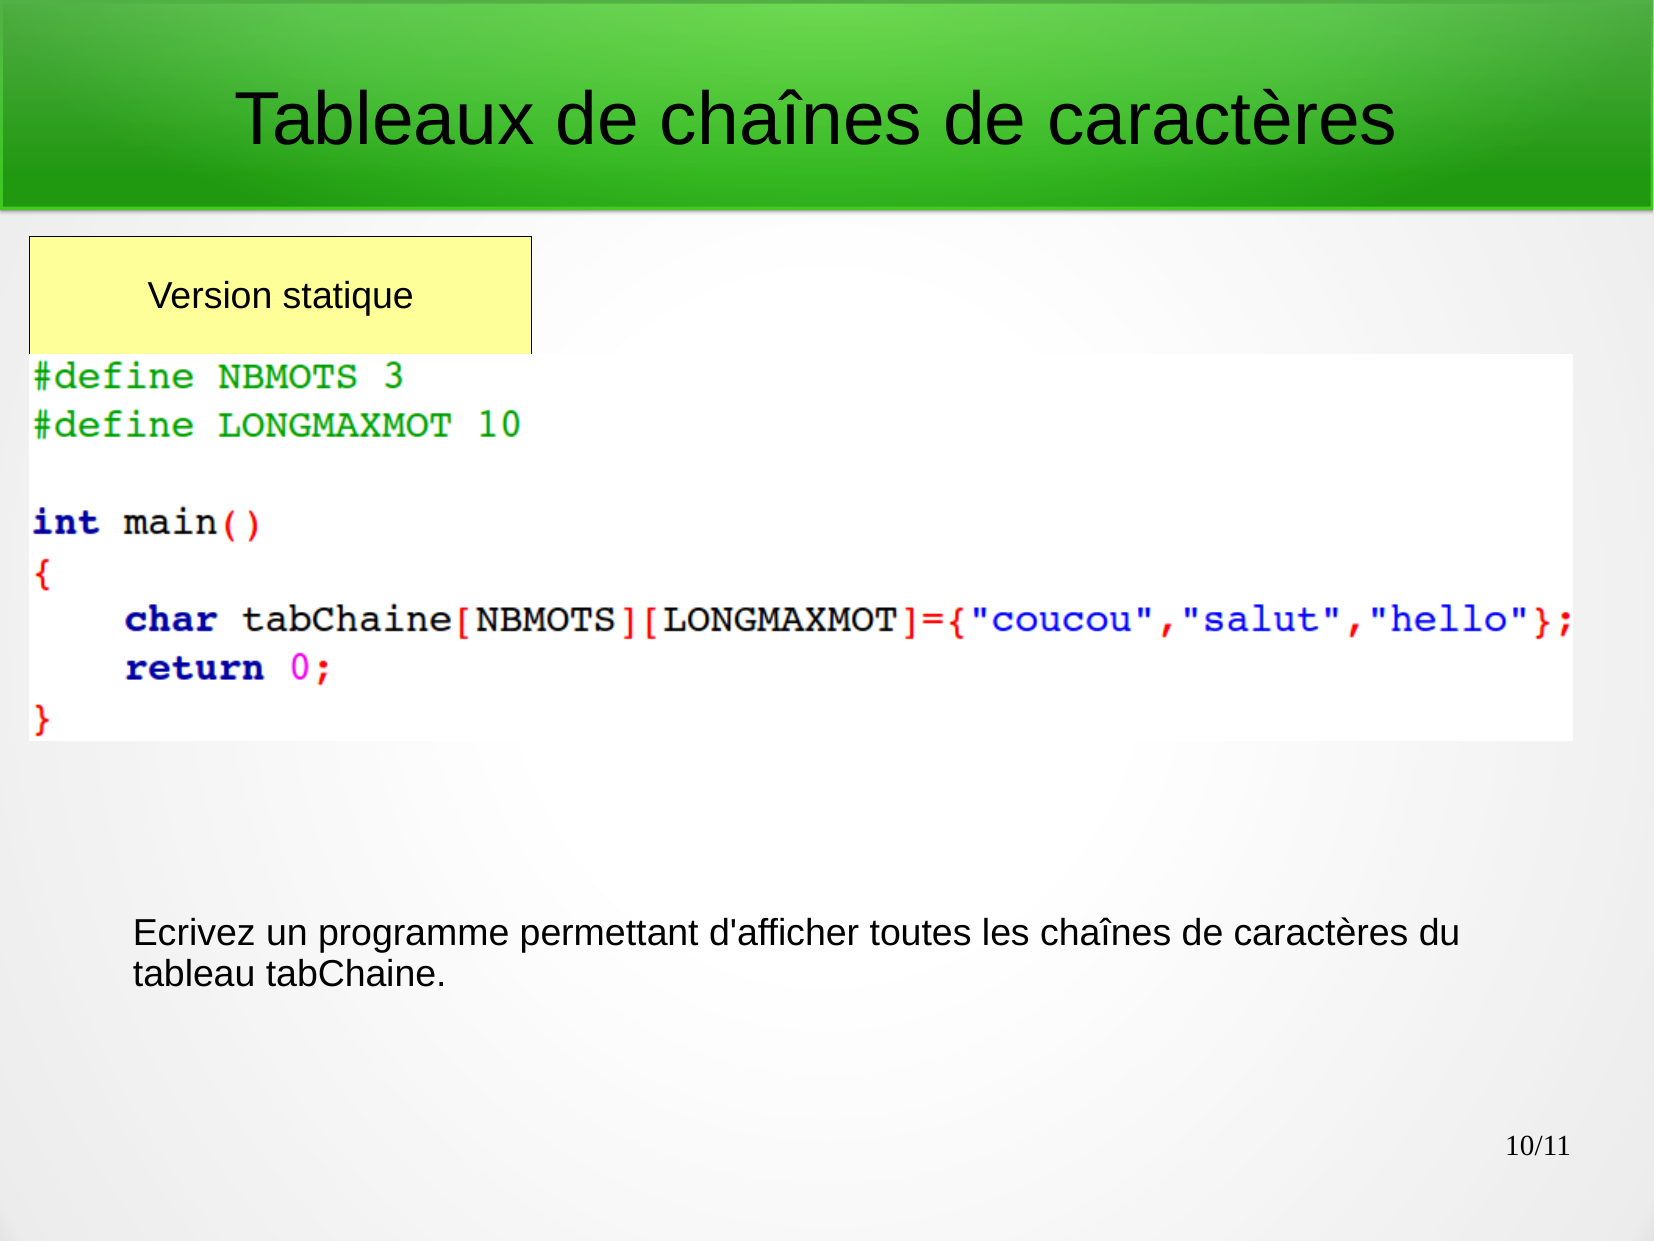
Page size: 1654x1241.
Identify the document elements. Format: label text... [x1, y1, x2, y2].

title Tableaux de chaînes de caractères [82, 47, 1571, 189]
text_box Ecrivez un programme permettant d'afficher toutes les chaînes de caractères du tableau tabChaine. [118, 903, 1565, 1129]
text_box Version statique [29, 236, 532, 354]
picture [29, 354, 1573, 741]
